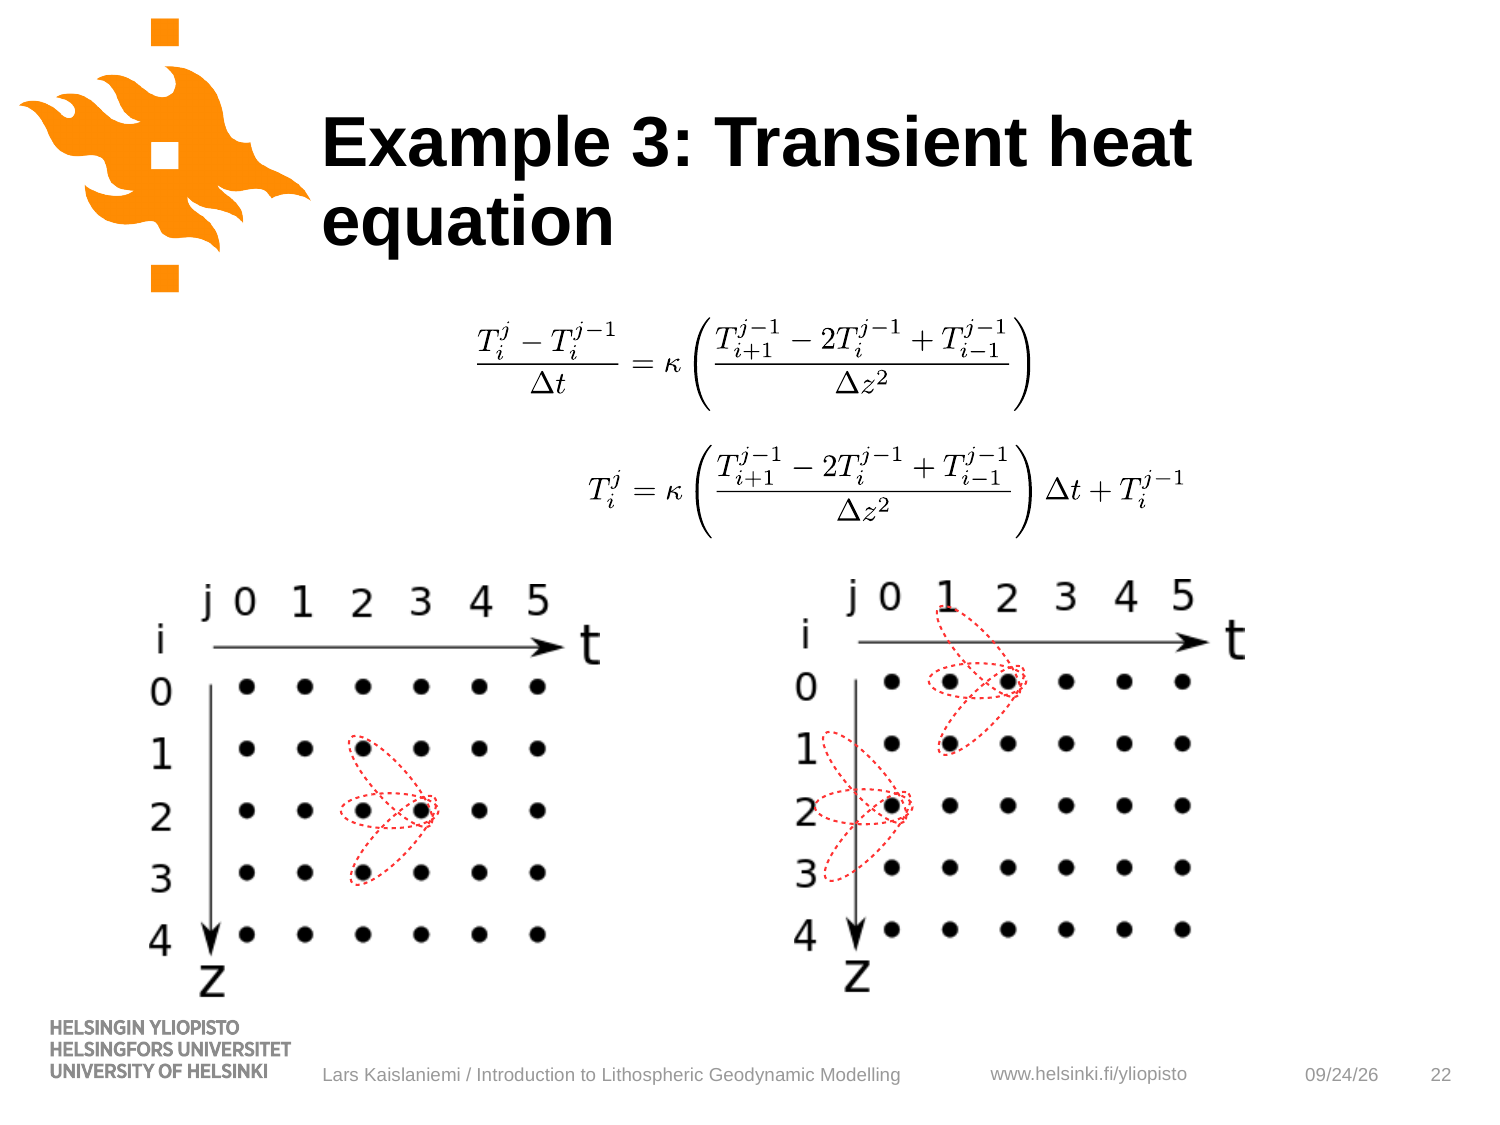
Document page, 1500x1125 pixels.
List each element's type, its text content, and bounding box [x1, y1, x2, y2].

picture [32, 1001, 309, 1096]
picture [0, 0, 337, 318]
text_box [588, 444, 1186, 539]
text_box [477, 317, 1038, 411]
picture [149, 584, 600, 999]
title Example 3: Transient heat equation [321, 87, 1447, 276]
picture [794, 579, 1245, 994]
